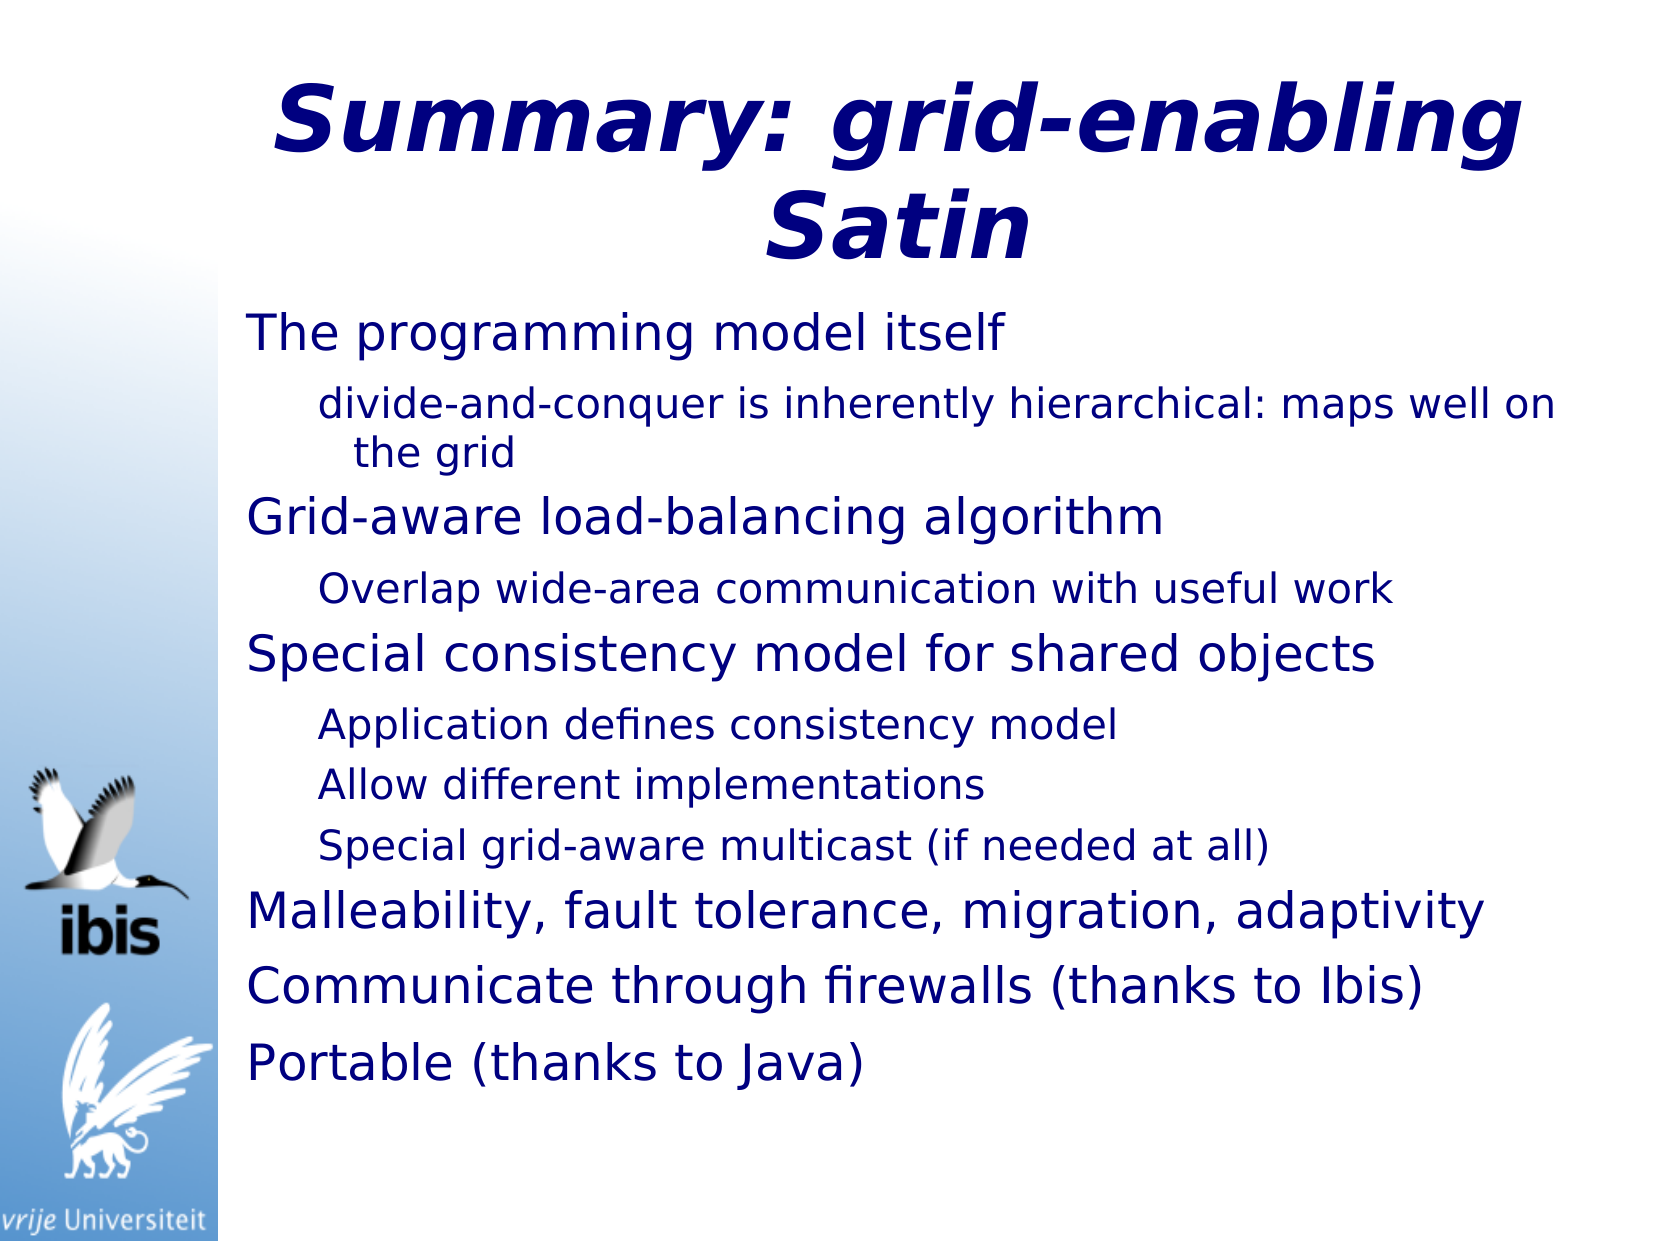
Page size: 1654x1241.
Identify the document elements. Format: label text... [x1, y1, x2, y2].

title Summary: grid-enabling Satin [257, 65, 1543, 281]
picture [0, 0, 218, 1241]
list The programming model itself divide-and-conquer is inherently hierarchical: maps well on the grid Grid-aware load-balancing algorithm Overlap wide-area communication with useful work Special consistency model for shared objects Application defines consistency model Allow different implementations Special grid-aware multicast (if needed at all) Malleability, fault tolerance, migration, adaptivity Communicate through firewalls (thanks to Ibis) Portable (thanks to Java) [69, 303, 1634, 1200]
